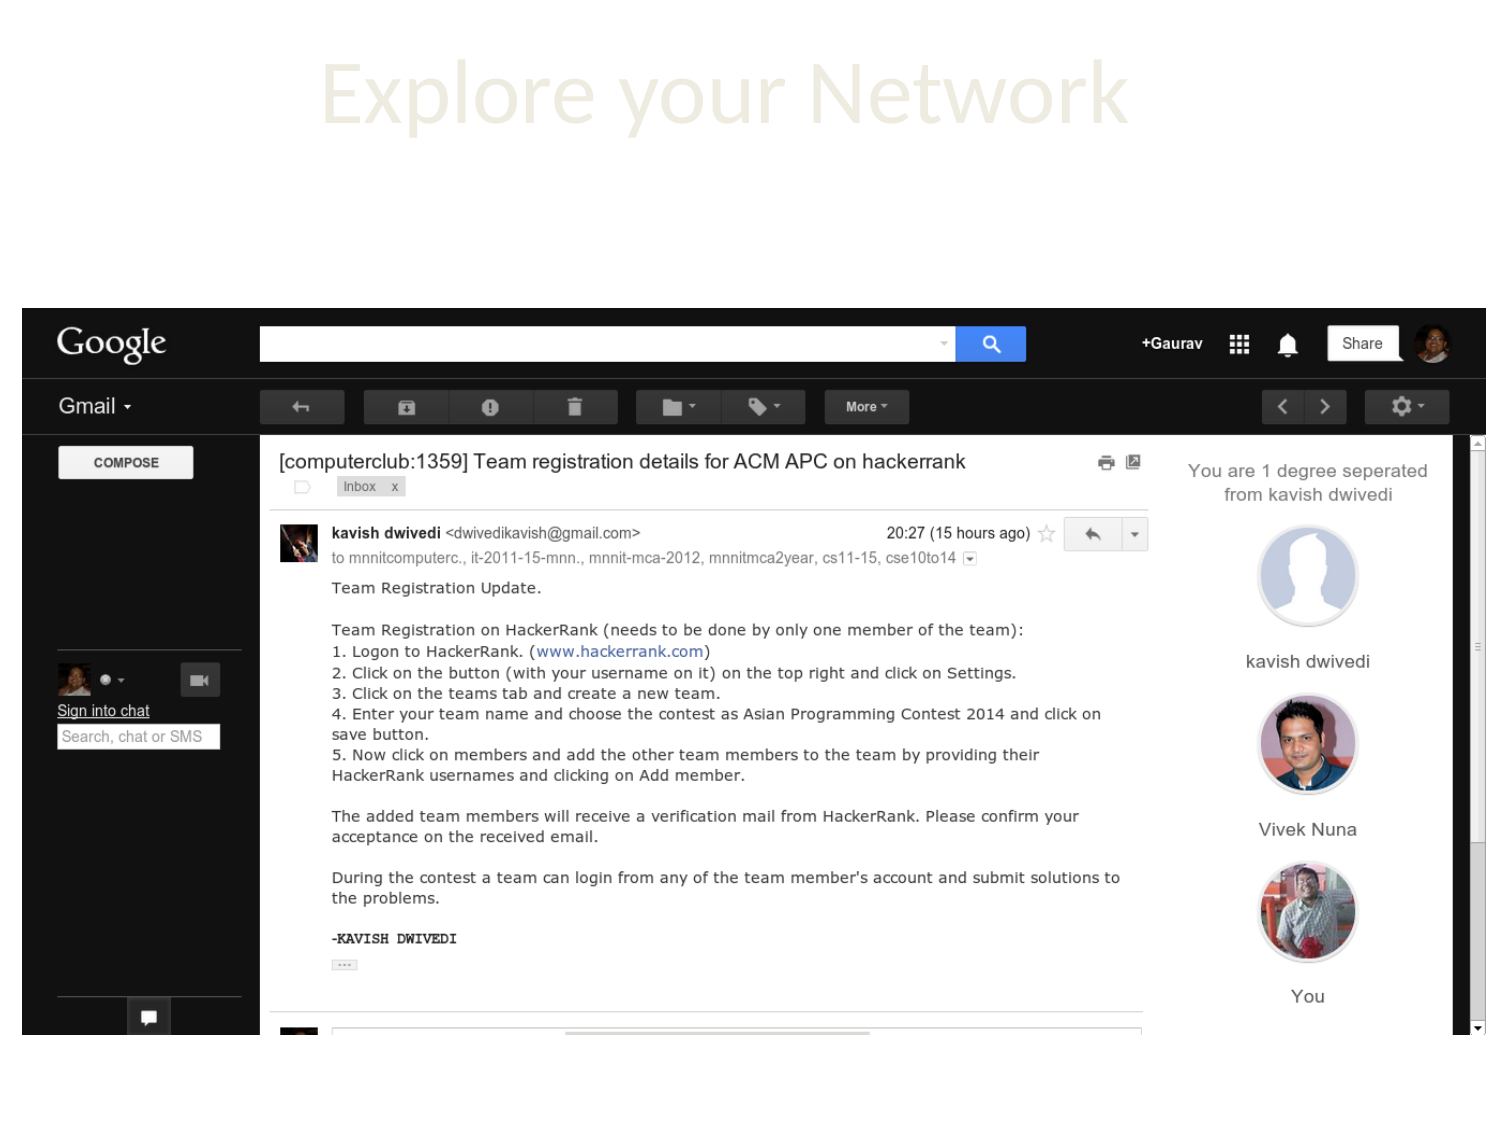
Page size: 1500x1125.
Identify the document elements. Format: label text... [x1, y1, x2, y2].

text_box Explore your Network [87, 24, 1363, 188]
picture [22, 308, 1486, 1036]
